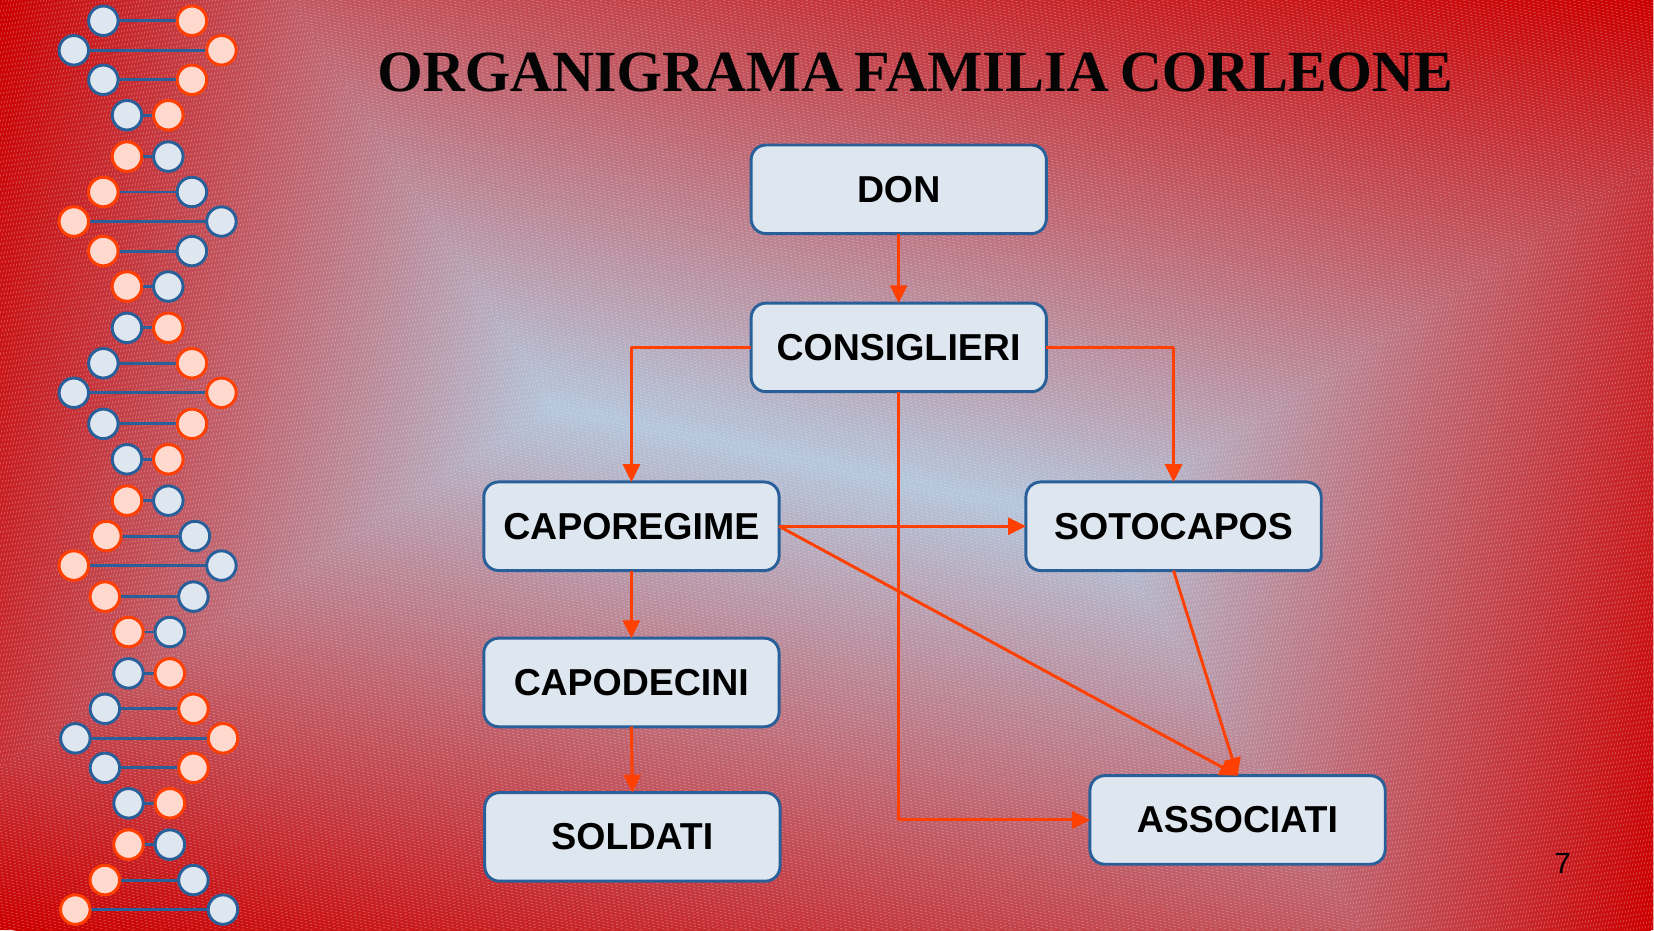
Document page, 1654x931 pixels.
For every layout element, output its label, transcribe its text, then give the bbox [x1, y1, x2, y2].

text_box associati [1089, 775, 1386, 865]
text_box Don [751, 144, 1047, 234]
title ORGANIGRAMA FAMILIA CORLEONE [250, 14, 1580, 129]
text_box consiglieri [751, 303, 1047, 392]
text_box caporegime [483, 481, 780, 571]
text_box sotocapos [1025, 481, 1322, 571]
text_box capodecini [483, 638, 780, 727]
text_box soldati [484, 792, 781, 882]
